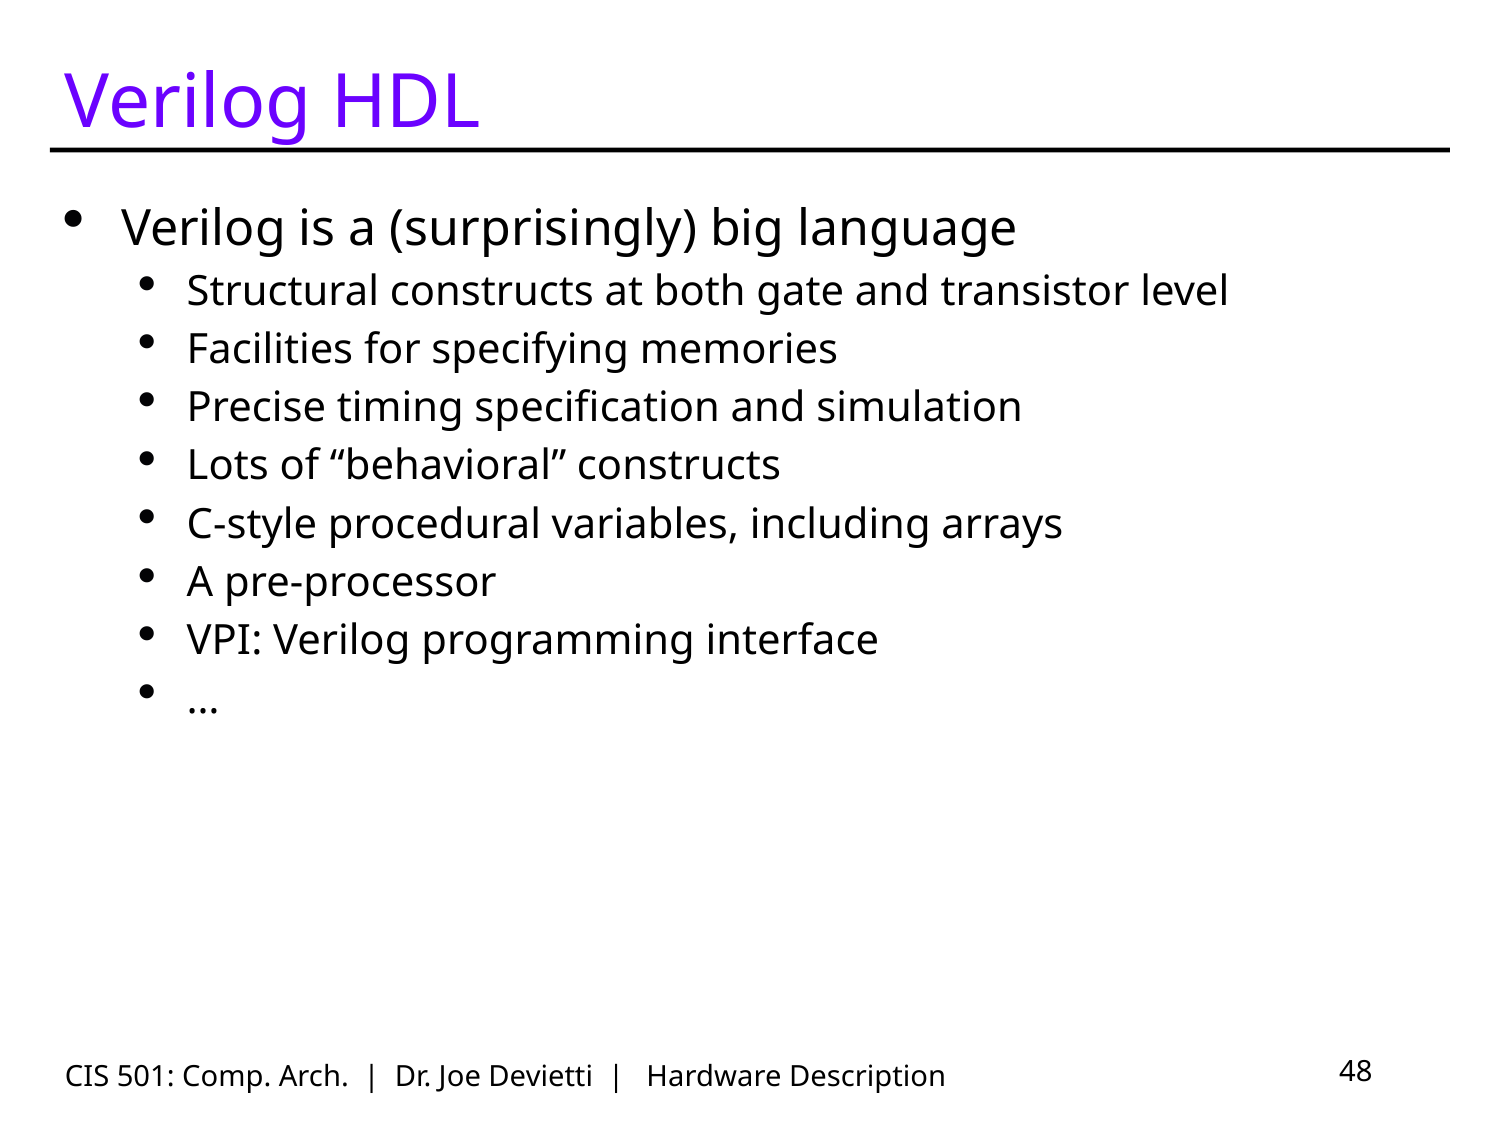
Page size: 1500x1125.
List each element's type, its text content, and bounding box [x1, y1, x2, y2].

text_box Verilog HDL [49, 37, 1375, 150]
text_box CIS 501: Comp. Arch. | Dr. Joe Devietti | Hardware Description [49, 1049, 988, 1100]
text_box Verilog is a (surprisingly) big language Structural constructs at both gate and transistor level Facilities for specifying memories Precise timing specification and simulation Lots of “behavioral” constructs C-style procedural variables, including arrays A pre-processor VPI: Verilog programming interface … [49, 187, 1450, 1025]
text_box <number> [1074, 1049, 1388, 1100]
